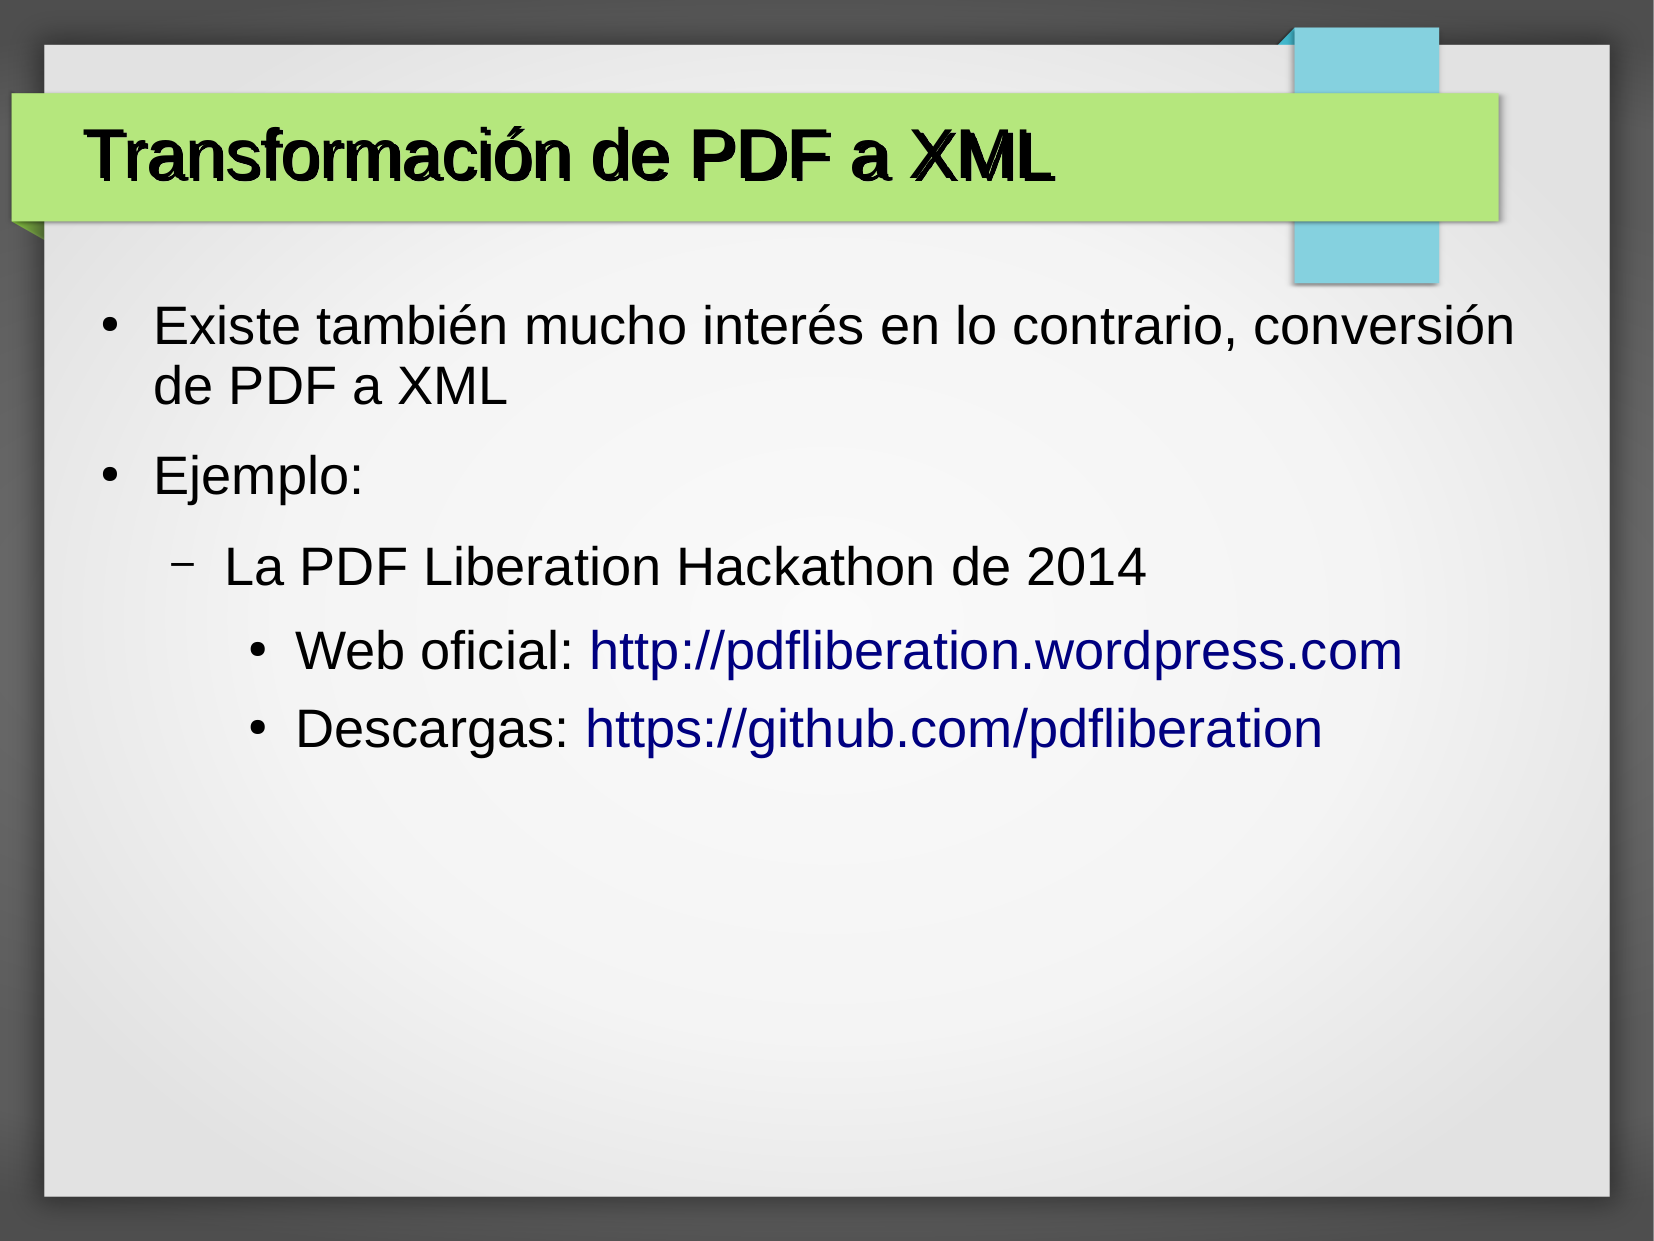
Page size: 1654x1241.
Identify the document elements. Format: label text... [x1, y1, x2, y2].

list Existe también mucho interés en lo contrario, conversión de PDF a XML Ejemplo: La PDF Liberation Hackathon de 2014 Web oficial: http://pdfliberation.wordpress.com Descargas: https://github.com/pdfliberation [82, 295, 1571, 1015]
picture [0, 0, 1654, 1241]
title Transformación de PDF a XML [82, 94, 1264, 213]
